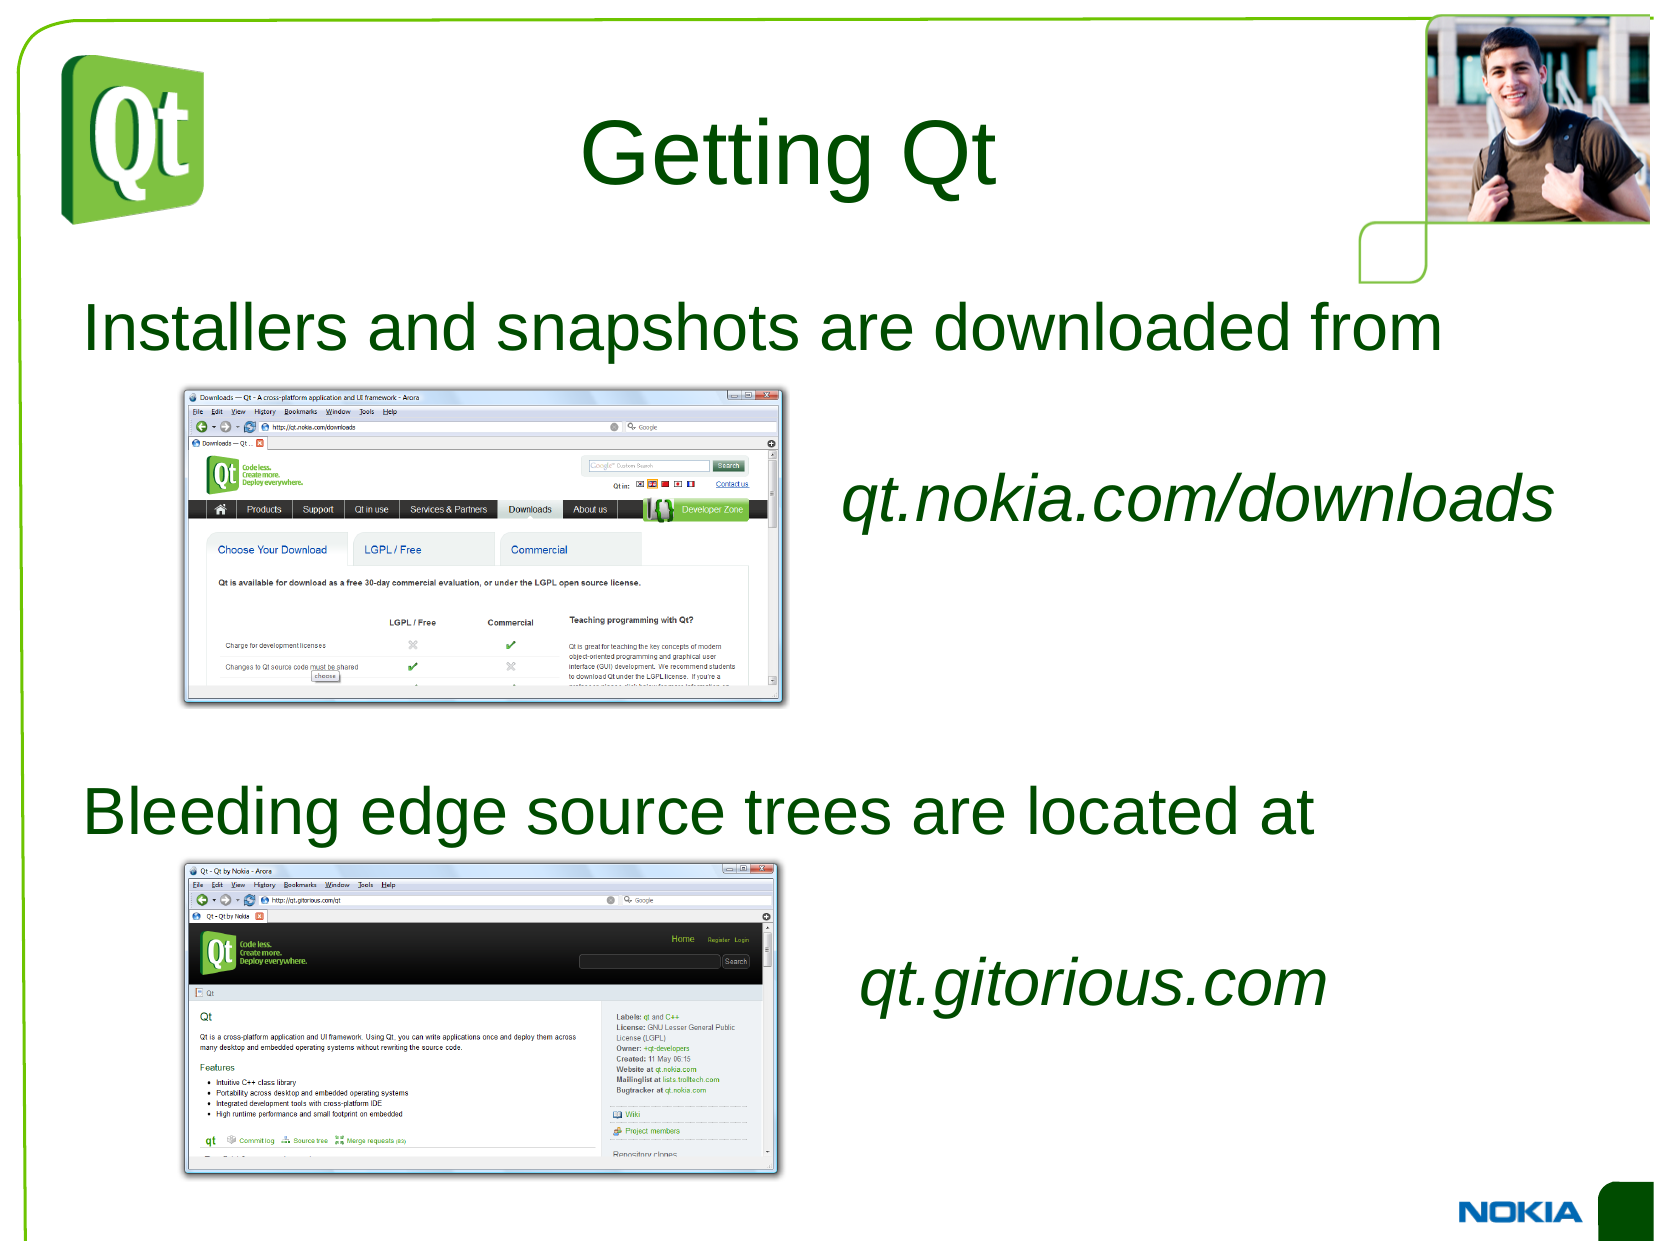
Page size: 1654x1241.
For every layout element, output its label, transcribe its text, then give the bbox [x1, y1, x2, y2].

picture [177, 856, 787, 1182]
picture [1459, 1201, 1583, 1223]
title Getting Qt [251, 49, 1327, 257]
picture [1335, 3, 1650, 304]
picture [61, 55, 204, 225]
picture [177, 383, 790, 709]
list Installers and snapshots are downloaded from qt.nokia.com/downloads Bleeding edge source trees are located at qt.gitorious.com [82, 290, 1571, 1094]
